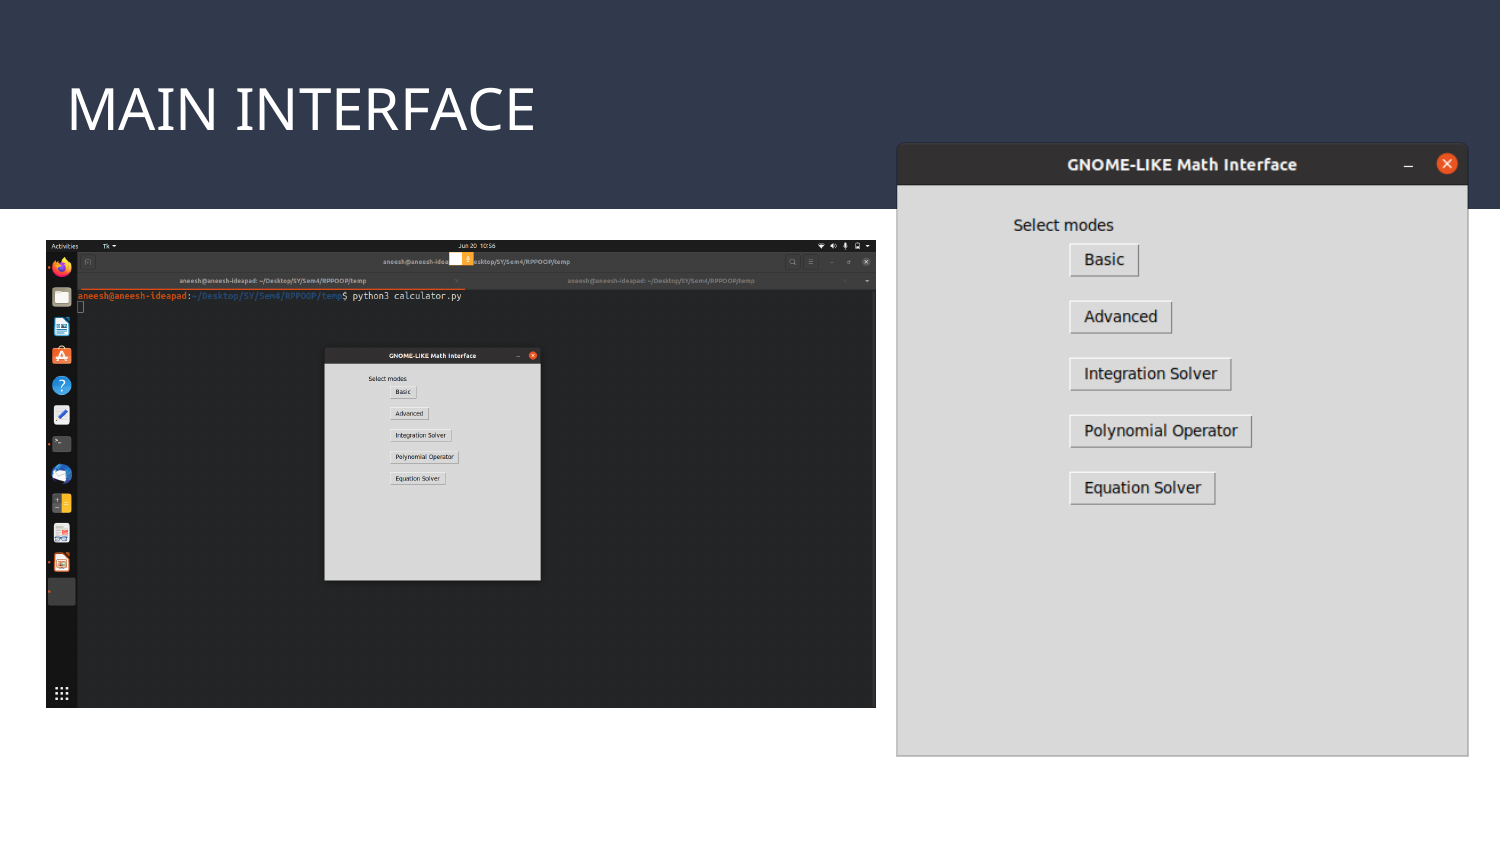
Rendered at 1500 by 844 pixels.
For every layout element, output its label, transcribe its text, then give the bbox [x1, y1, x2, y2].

title MAIN INTERFACE [51, 57, 1449, 161]
picture [896, 142, 1469, 757]
picture [46, 241, 876, 708]
